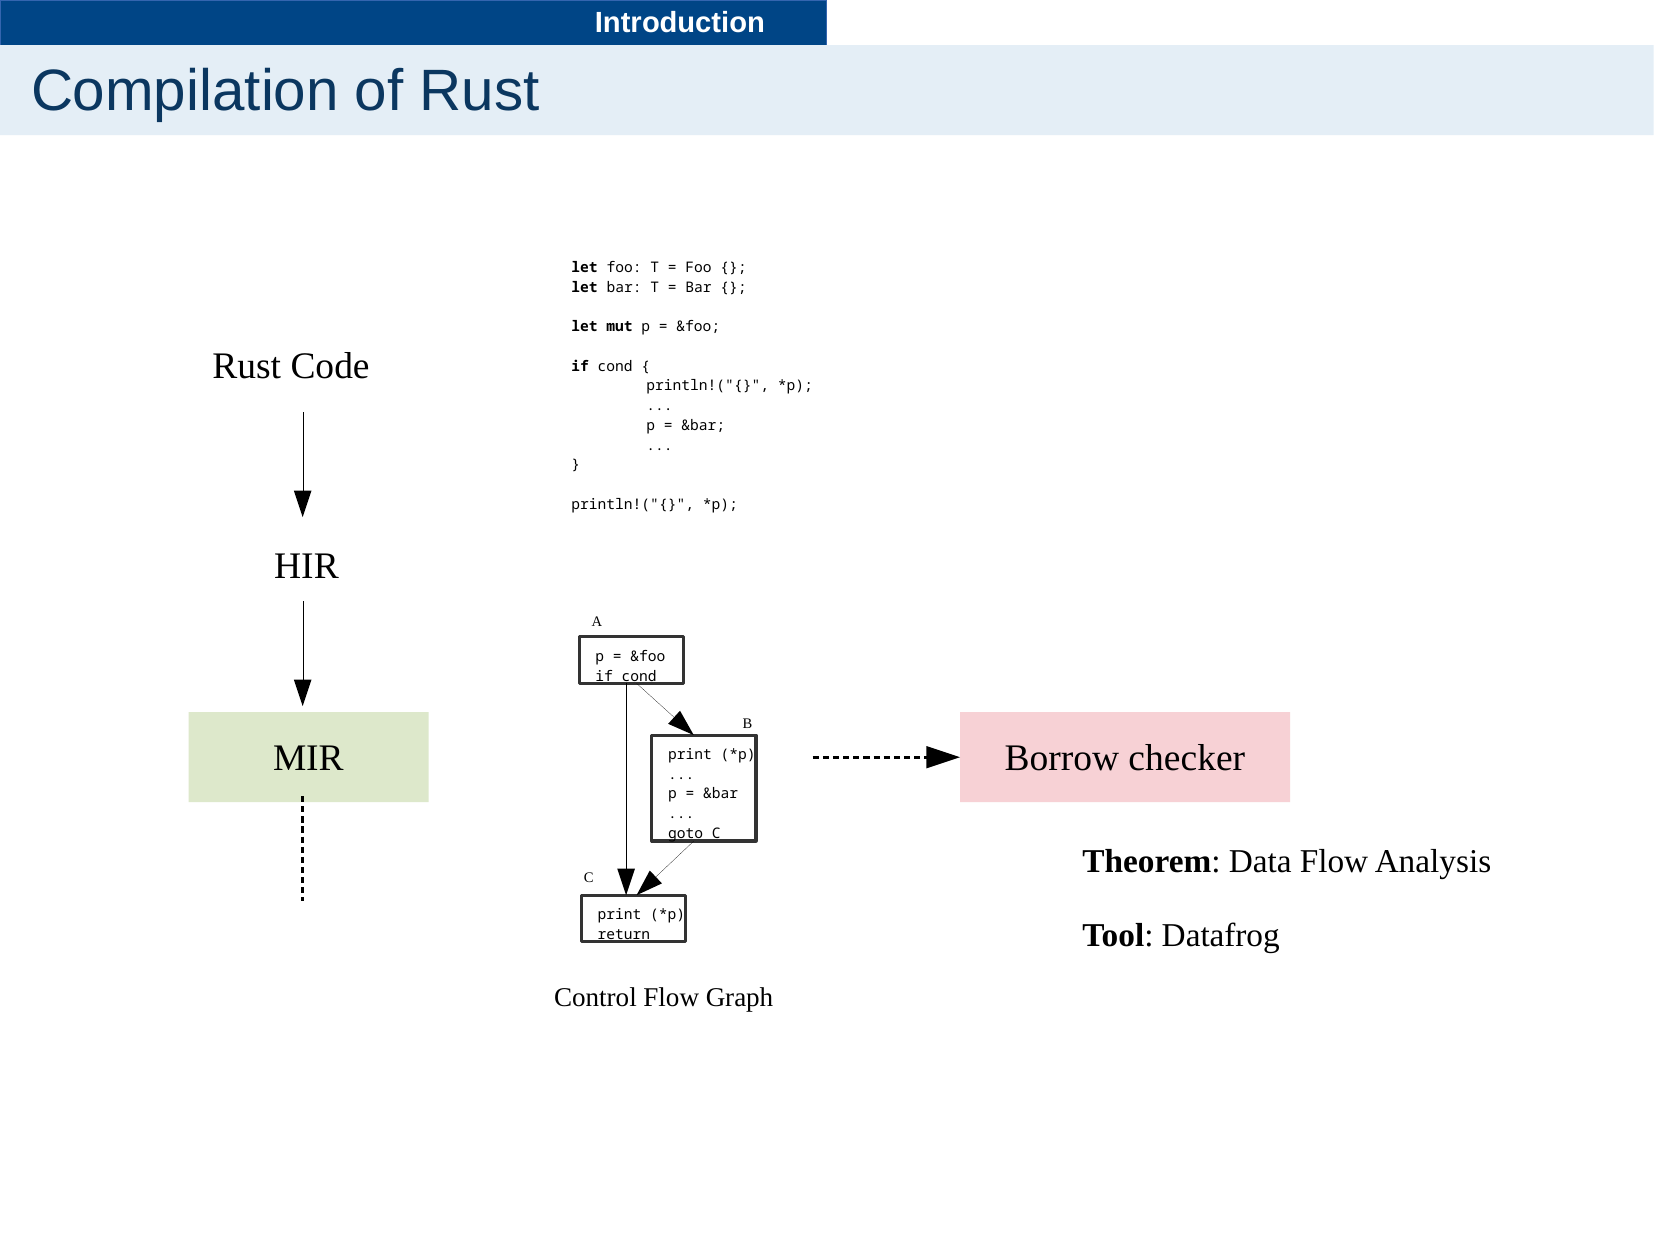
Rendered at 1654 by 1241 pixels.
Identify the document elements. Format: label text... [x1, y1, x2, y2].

text_box Compilation of Rust [0, 45, 1654, 136]
text_box print (*p) ... p = &bar ... goto C [651, 735, 757, 842]
text_box print (*p) return [581, 895, 686, 942]
text_box Control Flow Graph [539, 974, 894, 1032]
text_box Theorem: Data Flow Analysis Tool: Datafrog [1067, 835, 1538, 963]
title Introduction [0, 0, 766, 45]
text_box HIR [259, 537, 354, 595]
text_box p = &foo if cond [579, 636, 684, 684]
text_box MIR [188, 712, 429, 803]
text_box B [727, 708, 768, 740]
text_box A [576, 606, 618, 638]
text_box Borrow checker [960, 712, 1291, 803]
text_box C [579, 862, 599, 894]
text_box let foo: T = Foo {}; let bar: T = Bar {}; let mut p = &foo; if cond { println!("{}", *p); ... p = &bar; ... } println!("{}", *p); [556, 249, 828, 493]
text_box Rust Code [197, 337, 405, 395]
